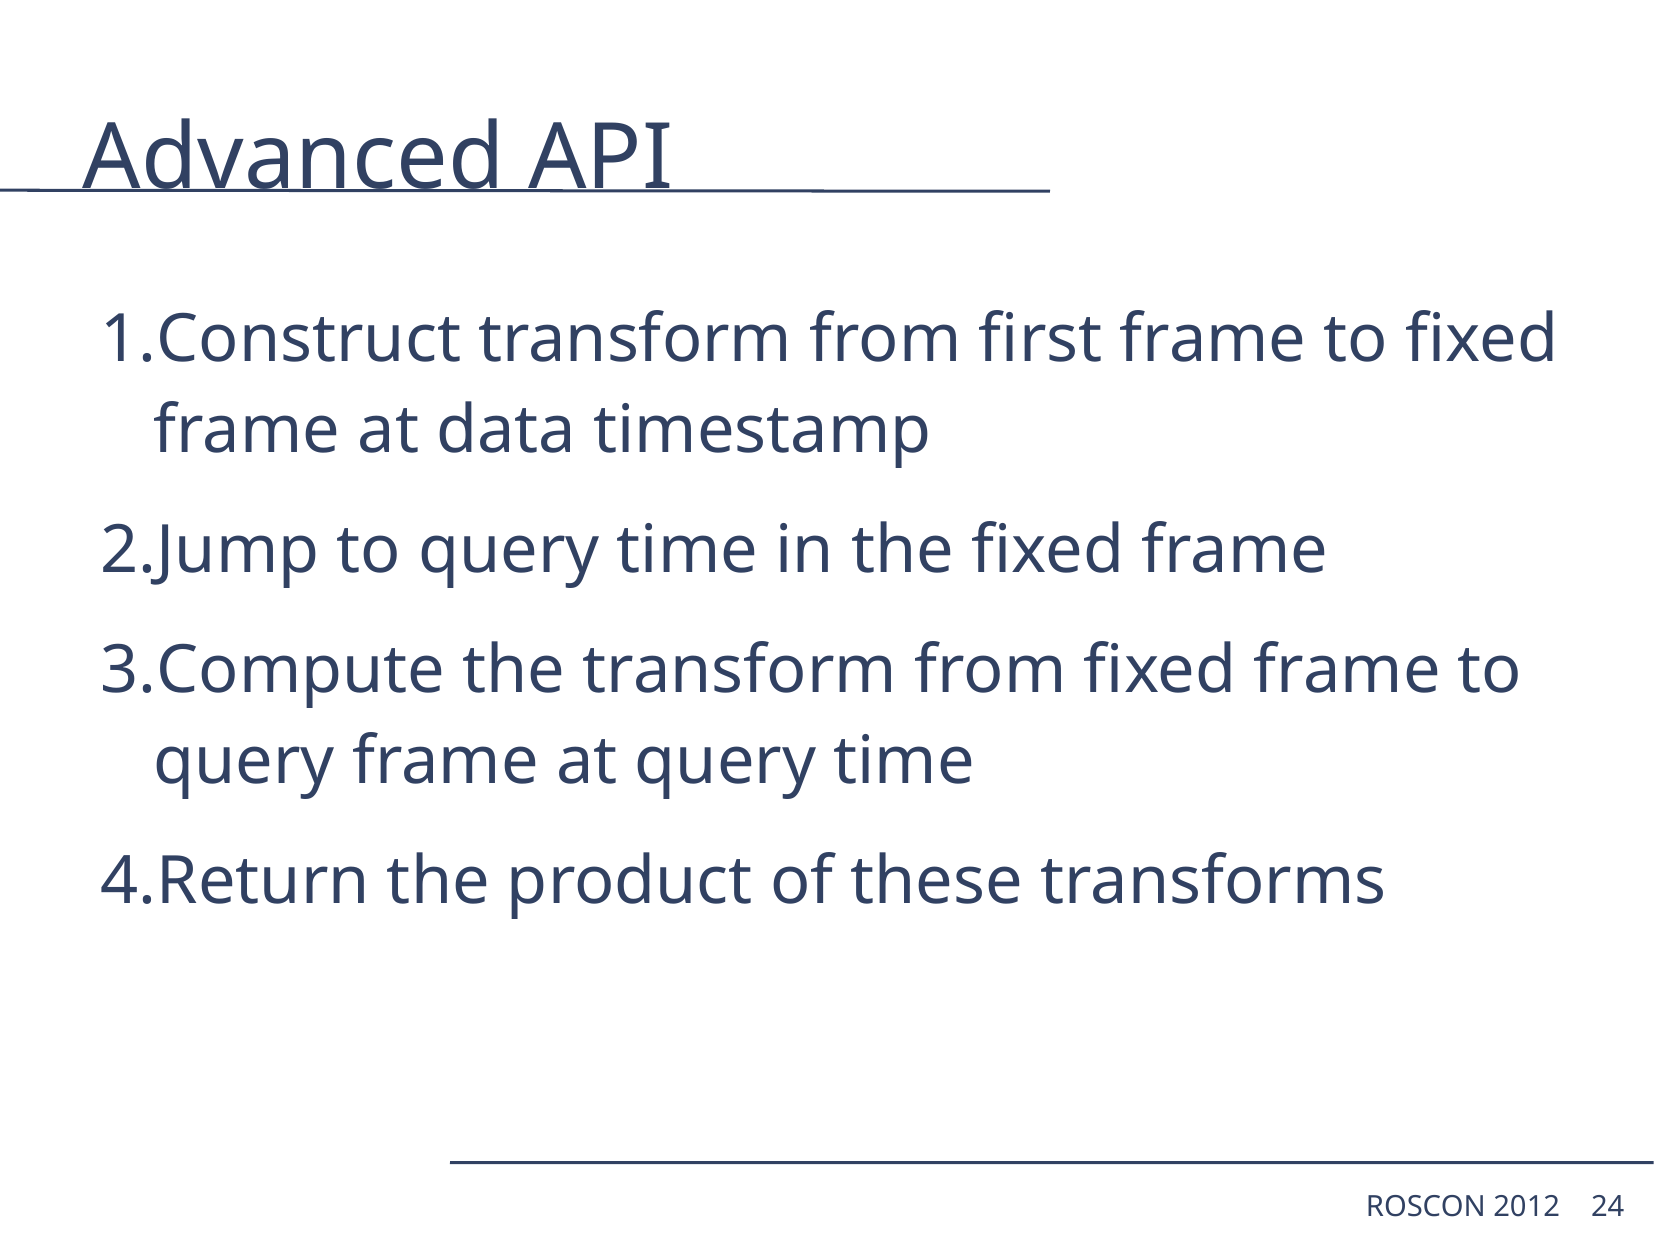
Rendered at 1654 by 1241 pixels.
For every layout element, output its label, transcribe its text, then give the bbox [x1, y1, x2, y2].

title Advanced API [82, 49, 1571, 257]
list Construct transform from first frame to fixed frame at data timestamp Jump to query time in the fixed frame Compute the transform from fixed frame to query frame at query time Return the product of these transforms [82, 290, 1571, 1109]
